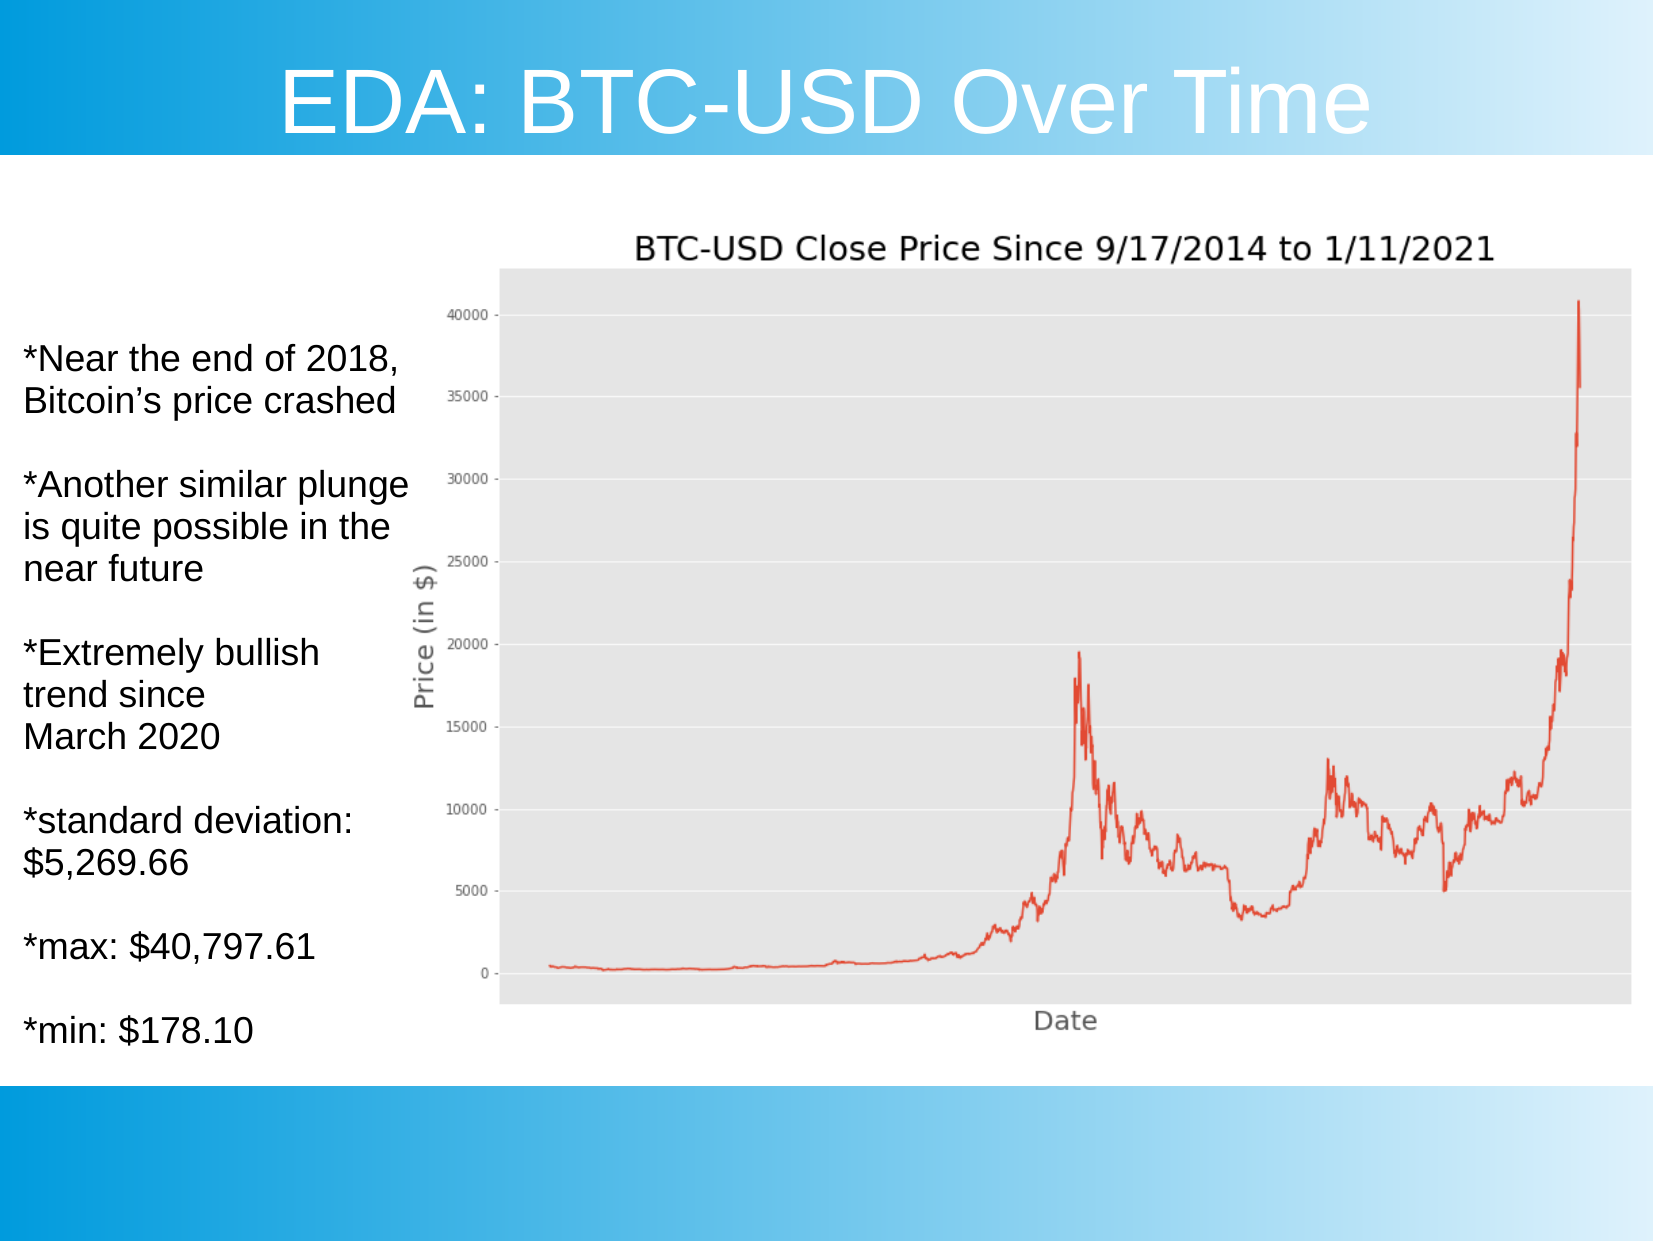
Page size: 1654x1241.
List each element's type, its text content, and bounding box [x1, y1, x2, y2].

text_box *Near the end of 2018, Bitcoin’s price crashed *Another similar plunge is quite possible in the near future *Extremely bullish trend since March 2020 *standard deviation: $5,269.66 *max: $40,797.61 *min: $178.10 [8, 330, 436, 1059]
picture [405, 224, 1641, 1045]
title EDA: BTC-USD Over Time [82, 49, 1571, 155]
